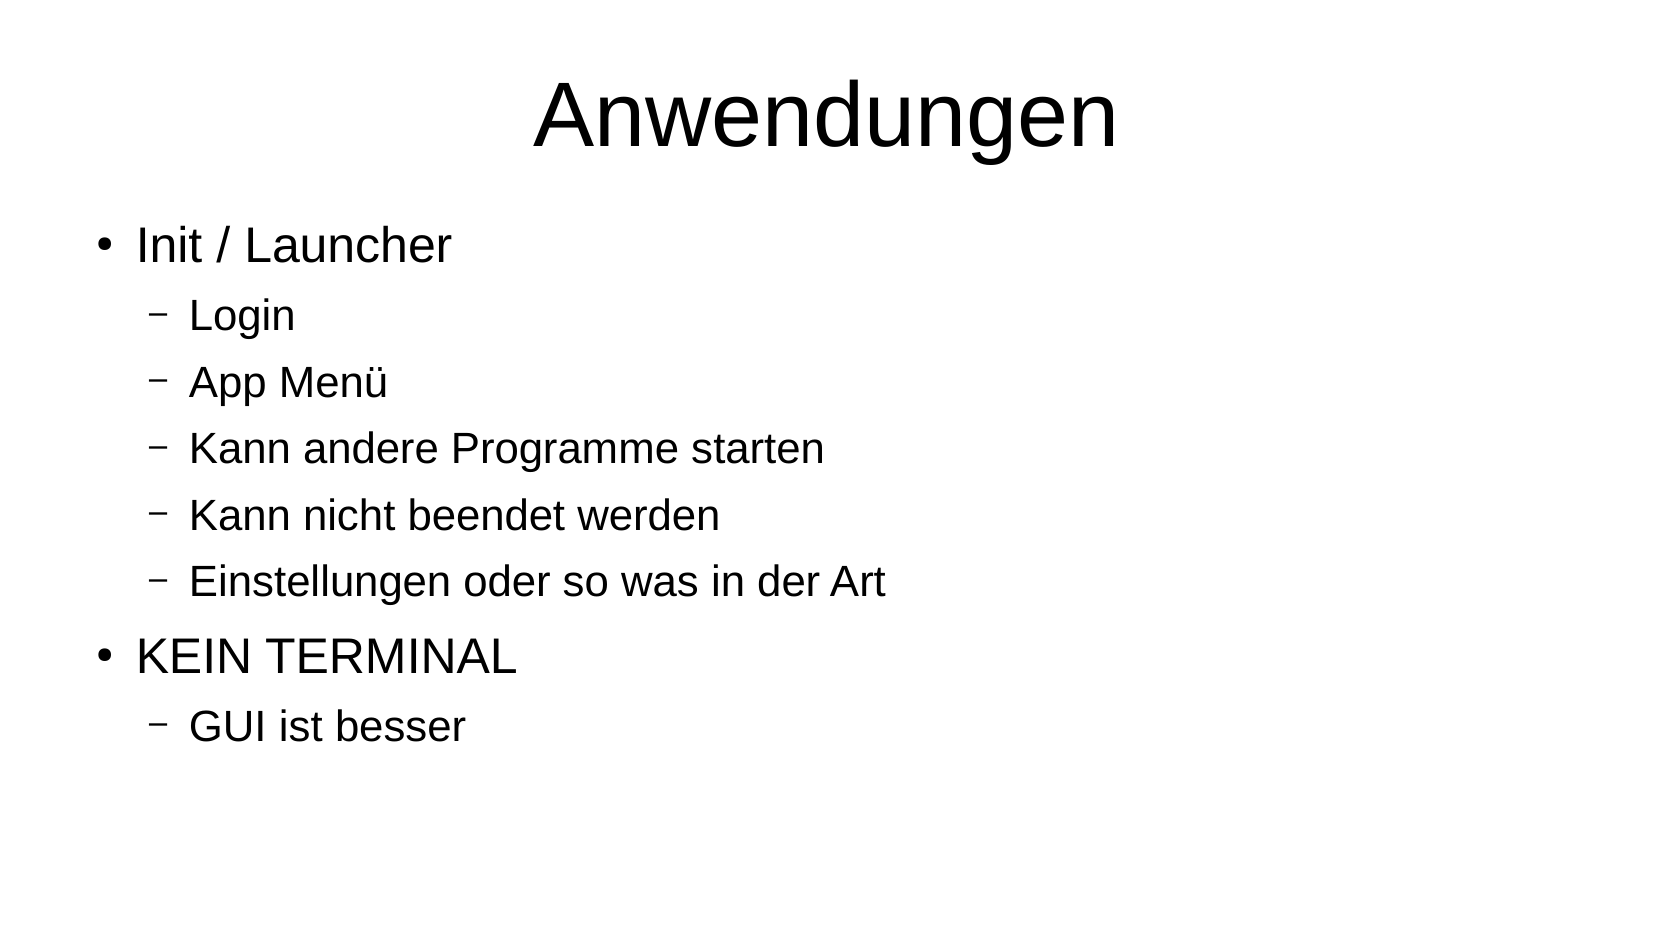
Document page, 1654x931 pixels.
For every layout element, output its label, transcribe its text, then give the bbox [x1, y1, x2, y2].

title Anwendungen [82, 37, 1571, 193]
list Init / Launcher Login App Menü Kann andere Programme starten Kann nicht beendet werden Einstellungen oder so was in der Art KEIN TERMINAL GUI ist besser [82, 217, 1571, 758]
